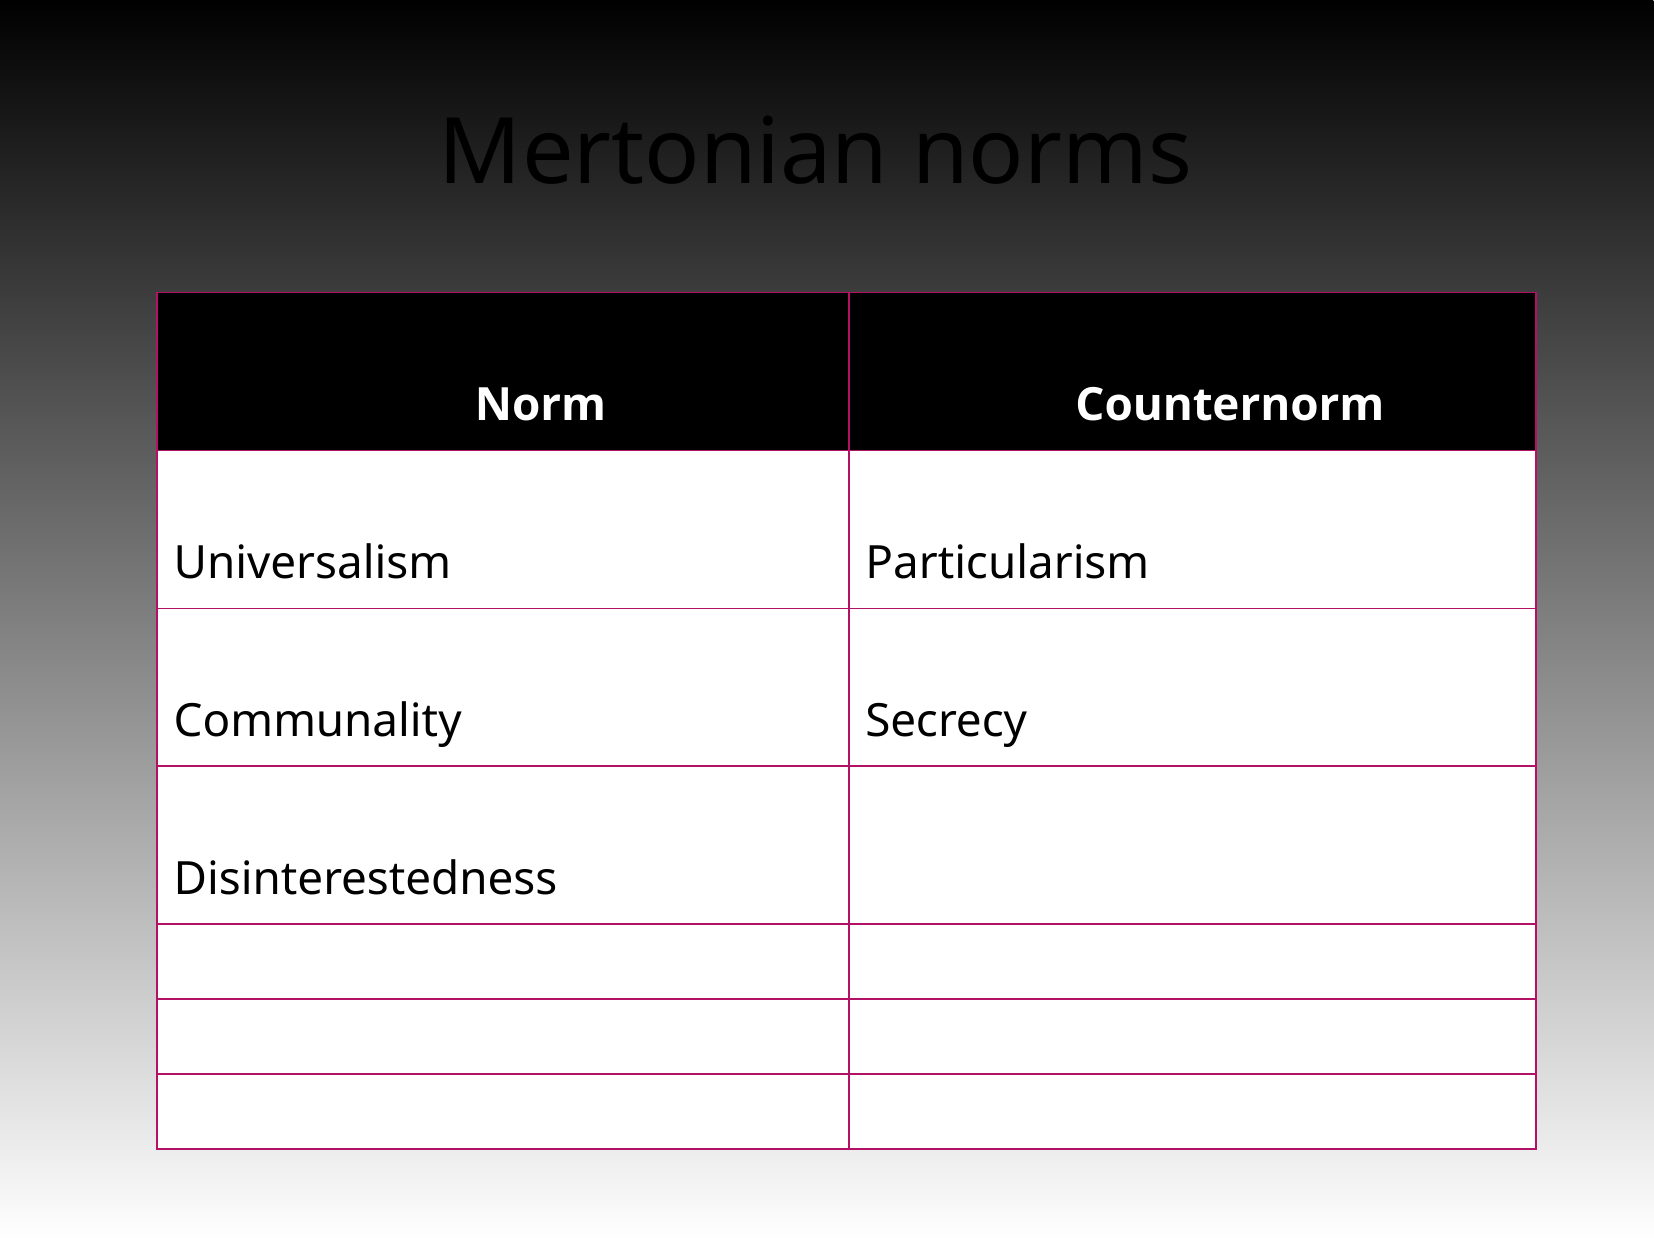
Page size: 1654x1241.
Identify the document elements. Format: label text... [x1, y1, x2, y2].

table_cell [158, 1000, 848, 1073]
table_cell [850, 925, 1535, 998]
table_cell Universalism [158, 451, 848, 608]
title Mertonian norms [71, 45, 1561, 253]
table_header Norm [158, 293, 848, 450]
table_cell Secrecy [850, 609, 1535, 765]
table_cell Particularism [850, 451, 1535, 608]
table_cell Communality [158, 609, 848, 765]
table_cell [850, 1000, 1535, 1073]
table_cell [850, 767, 1535, 923]
table_cell [158, 925, 848, 998]
table_header Counternorm [850, 293, 1535, 450]
table_cell [850, 1075, 1535, 1148]
table_cell [158, 1075, 848, 1148]
table_cell Disinterestedness [158, 767, 848, 923]
